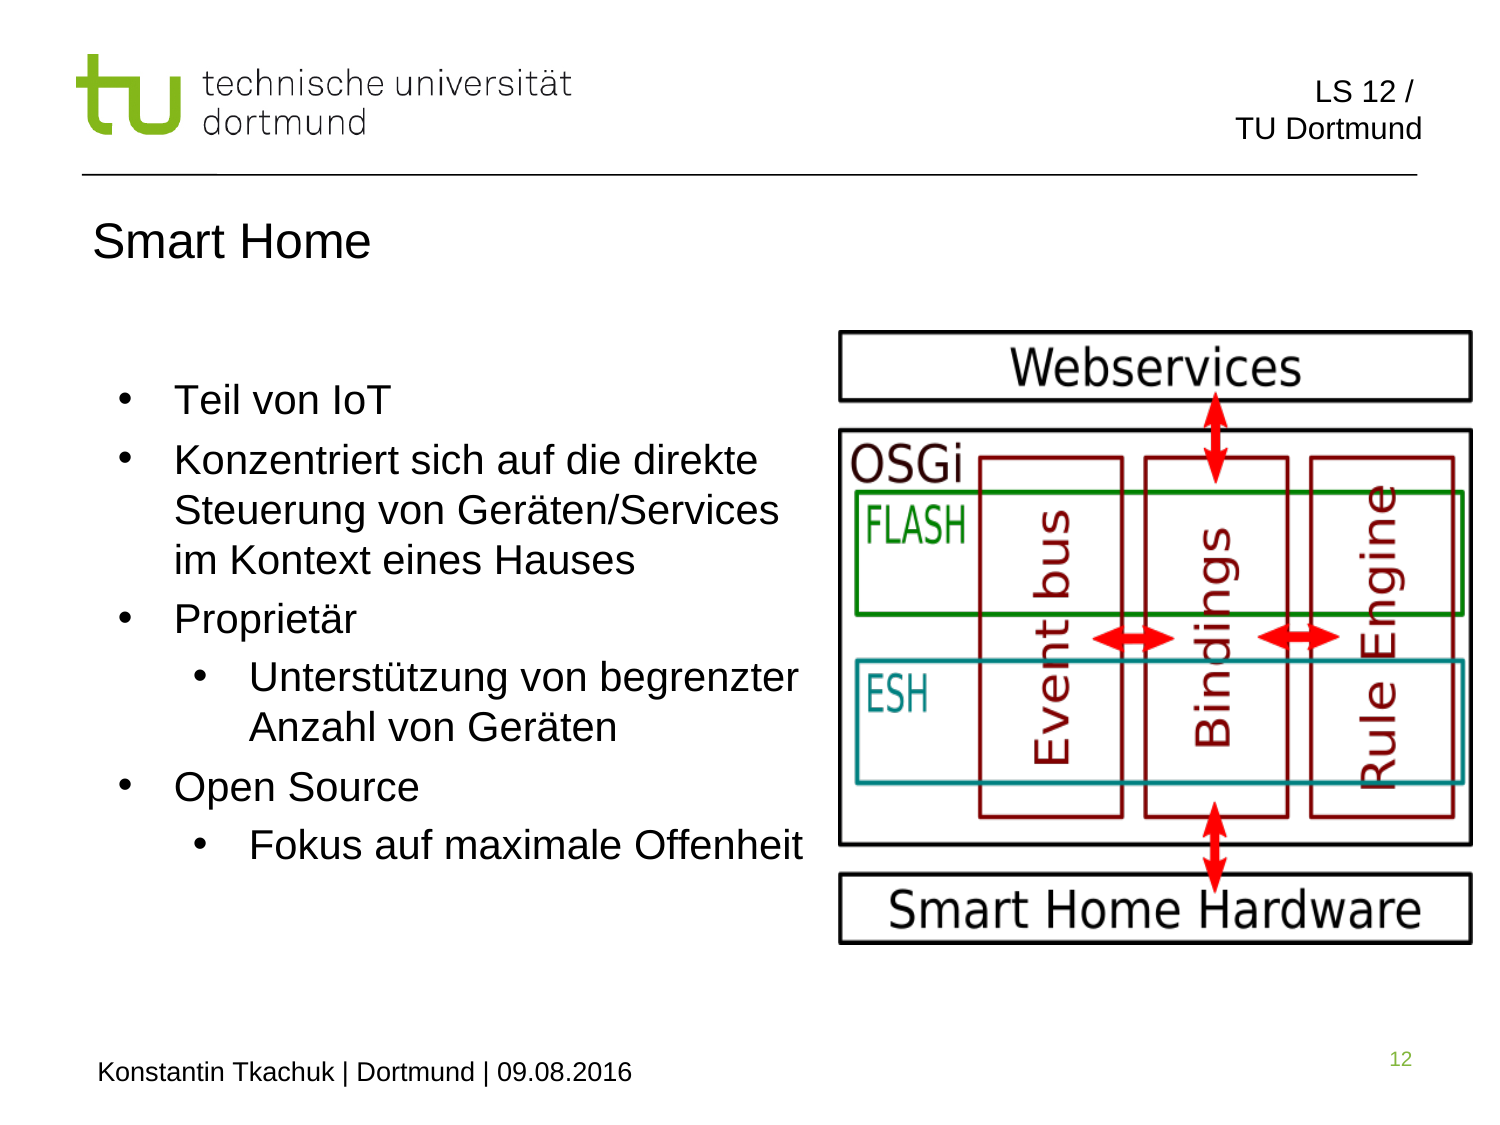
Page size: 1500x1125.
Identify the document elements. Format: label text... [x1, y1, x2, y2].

picture [838, 330, 1473, 945]
list Teil von IoT Konzentriert sich auf die direkte Steuerung von Geräten/Services im Kontext eines Hauses Proprietär Unterstützung von begrenzter Anzahl von Geräten Open Source Fokus auf maximale Offenheit [103, 365, 821, 901]
text_box Konstantin Tkachuk | Dortmund | 09.08.2016 [82, 1046, 733, 1083]
title Smart Home [77, 183, 1411, 295]
picture [76, 54, 573, 145]
